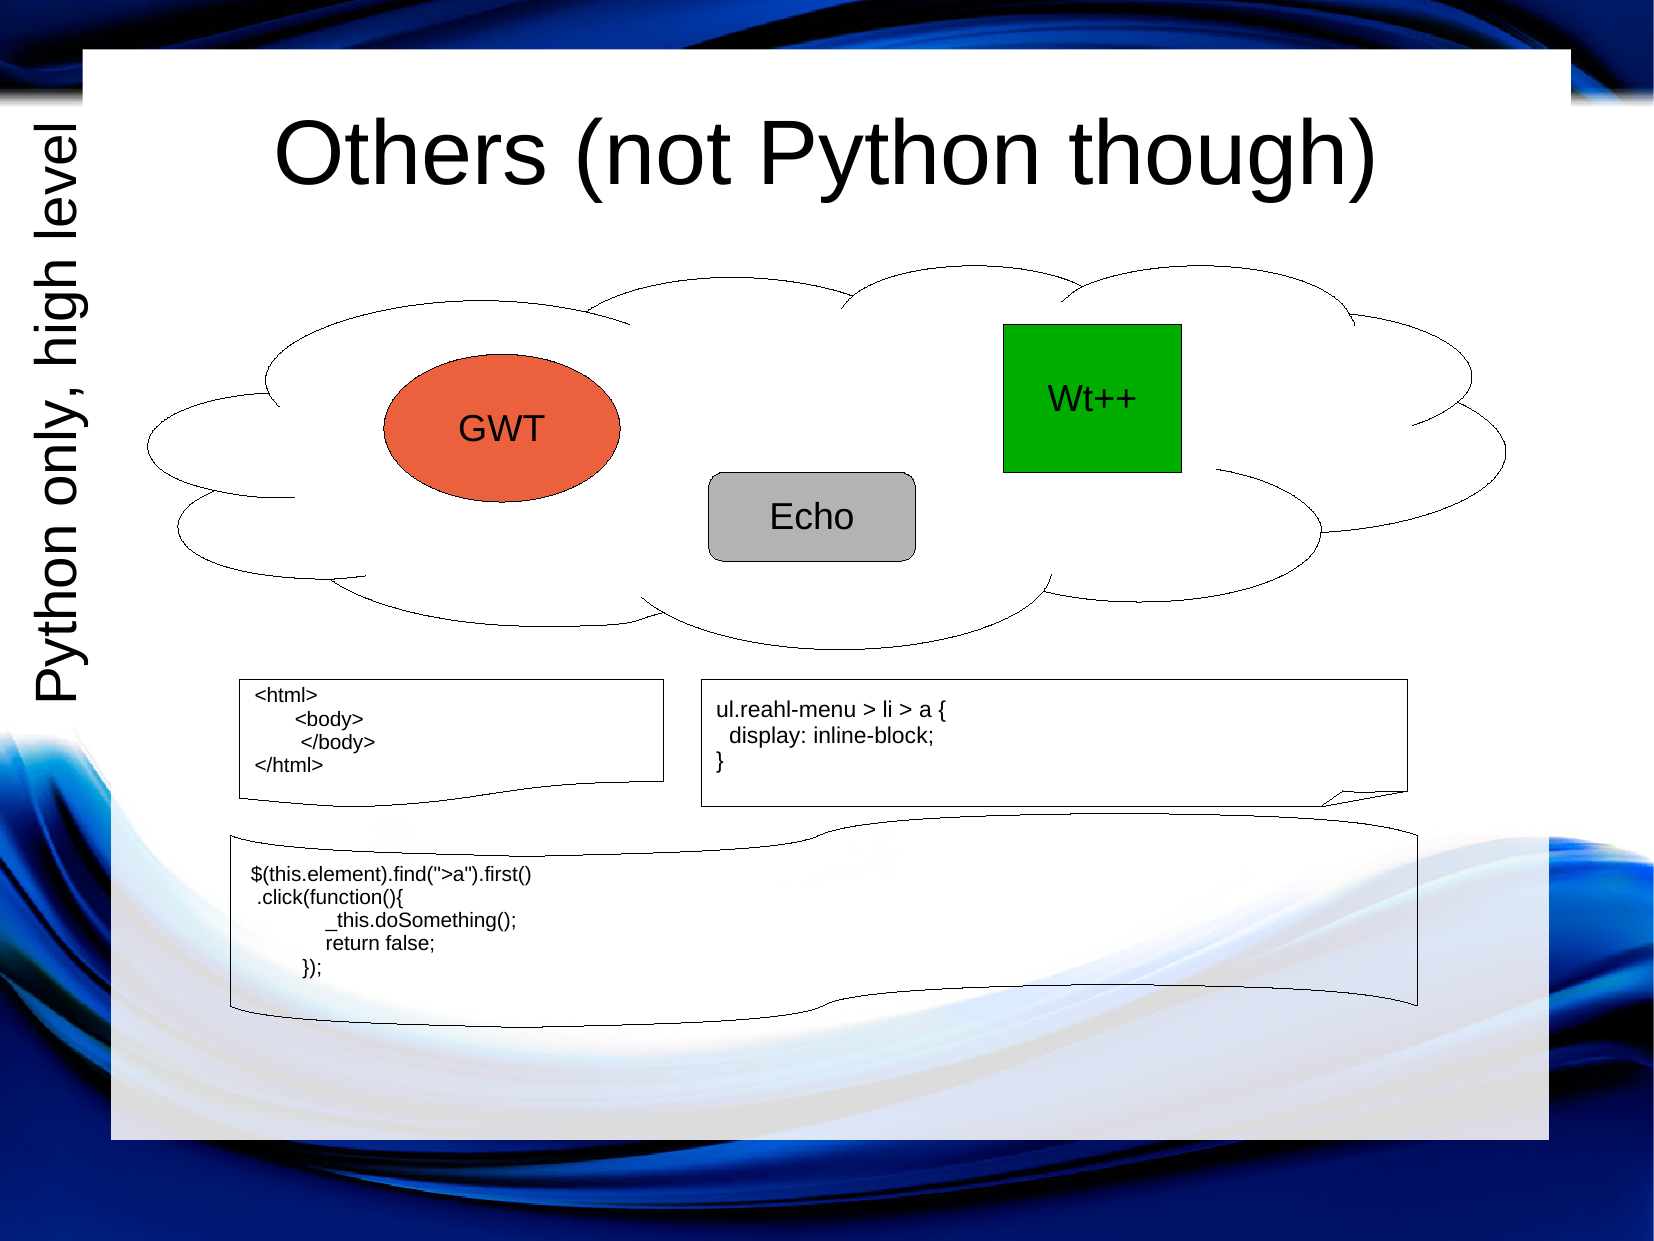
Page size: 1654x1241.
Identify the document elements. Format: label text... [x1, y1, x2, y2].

text_box $(this.element).find(">a").first() .click(function(){ _this.doSomething(); return false; }); [230, 813, 1418, 1028]
text_box Wt++ [1003, 324, 1182, 473]
text_box <html> <body> </body> </html> [239, 679, 664, 807]
text_box Echo [708, 472, 916, 562]
title Python only, high level [0, 29, 130, 798]
picture [0, 0, 1654, 1241]
title Others (not Python though) [130, 49, 1571, 257]
text_box GWT [383, 354, 621, 503]
text_box ul.reahl-menu > li > a { display: inline-block; } [701, 679, 1408, 807]
